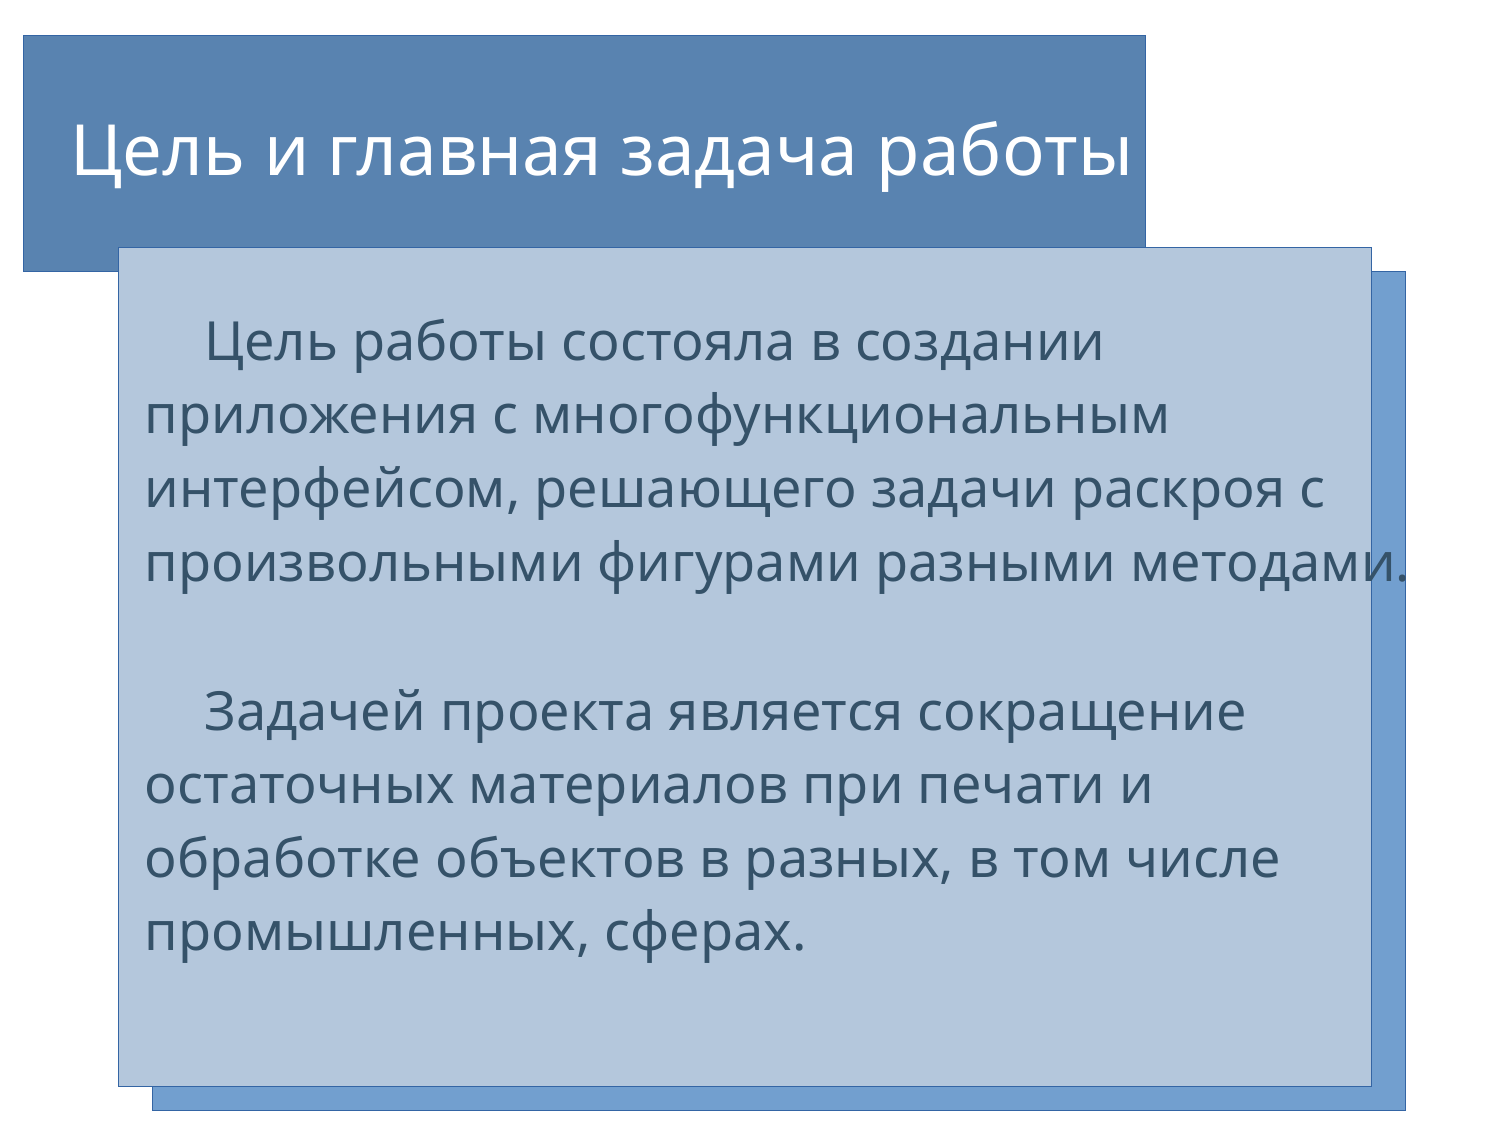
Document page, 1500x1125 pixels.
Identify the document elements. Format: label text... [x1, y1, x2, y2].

text_box [23, 35, 1406, 1111]
text_box Цель работы состояла в создании приложения с многофункциональным интерфейсом, решающего задачи раскроя с произвольными фигурами разными методами. Задачей проекта является сокращение остаточных материалов при печати и обработке объектов в разных, в том числе промышленных, сферах. [129, 295, 1431, 982]
text_box Цель и главная задача работы [41, 66, 1164, 230]
